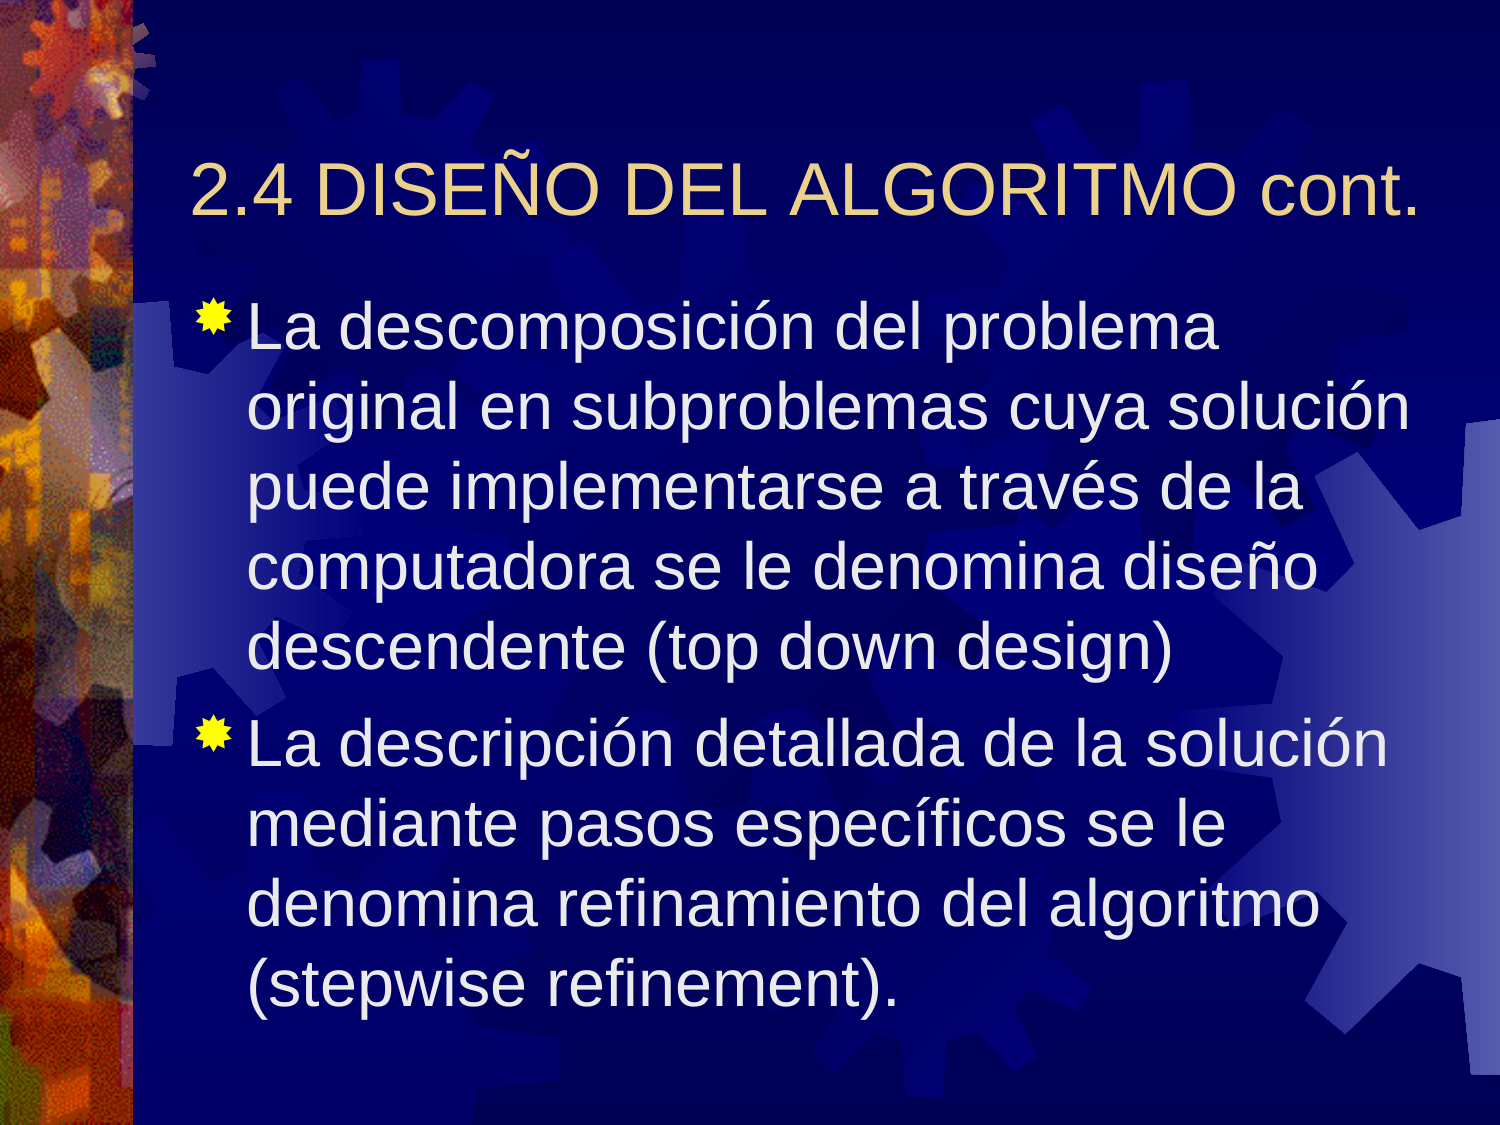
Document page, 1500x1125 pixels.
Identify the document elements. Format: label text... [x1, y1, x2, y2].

title 2.4 DISEÑO DEL ALGORITMO cont. [174, 49, 1450, 238]
picture [0, 0, 133, 1125]
list La descomposición del problema original en subproblemas cuya solución puede implementarse a través de la computadora se le denomina diseño descendente (top down design) La descripción detallada de la solución mediante pasos específicos se le denomina refinamiento del algoritmo (stepwise refinement). [174, 274, 1450, 1063]
